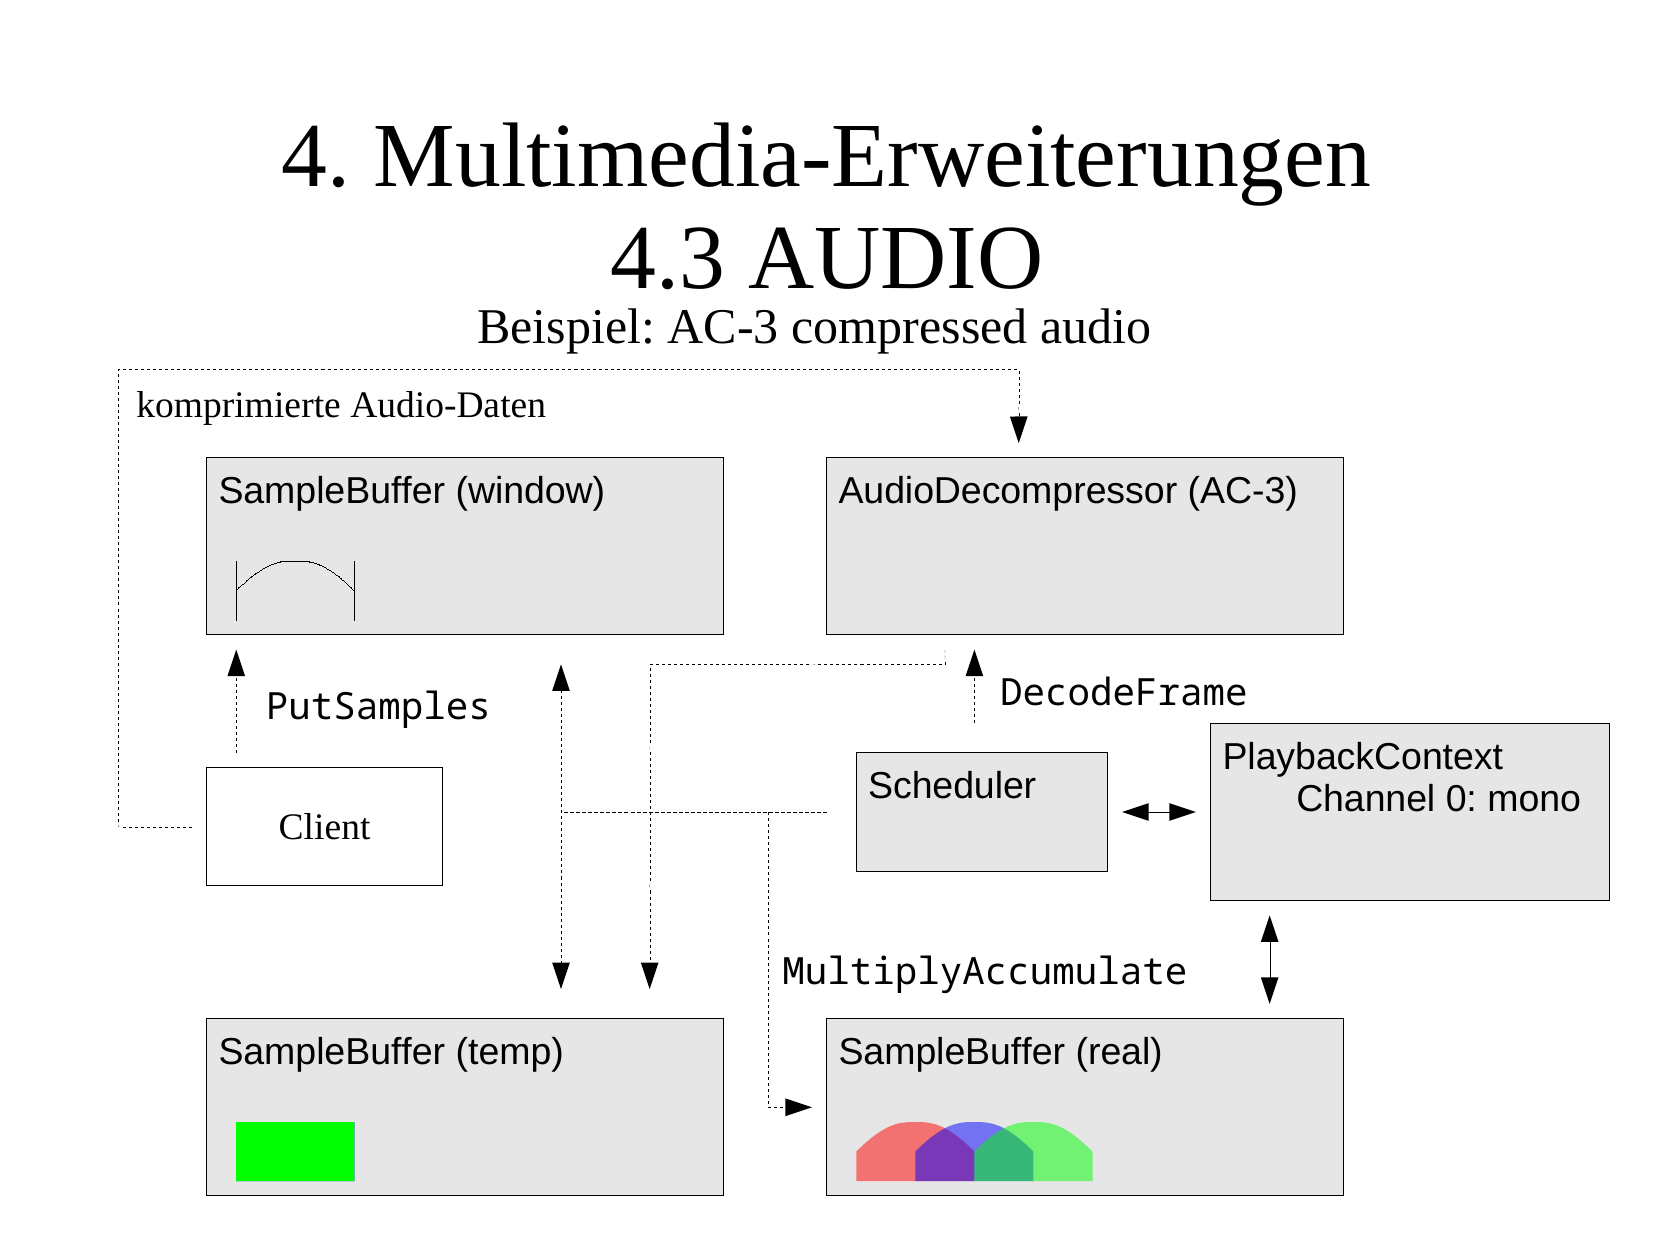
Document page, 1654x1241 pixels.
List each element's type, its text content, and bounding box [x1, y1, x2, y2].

text_box Beispiel: AC-3 compressed audio [477, 298, 1152, 355]
text_box SampleBuffer (temp) [206, 1018, 724, 1196]
text_box [236, 1122, 355, 1182]
text_box AudioDecompressor (AC-3) [826, 457, 1344, 635]
text_box SampleBuffer (window) [206, 457, 724, 635]
text_box [856, 1122, 1093, 1182]
text_box Scheduler [856, 752, 1108, 872]
text_box MultiplyAccumulate [782, 944, 1188, 992]
text_box komprimierte Audio-Daten [136, 383, 547, 436]
text_box PlaybackContext Channel 0: mono [1210, 723, 1610, 901]
text_box DecodeFrame [1000, 665, 1248, 713]
text_box PutSamples [265, 679, 491, 726]
text_box Client [206, 767, 443, 886]
title 4. Multimedia-Erweiterungen 4.3 AUDIO [121, 102, 1534, 311]
text_box SampleBuffer (real) [826, 1018, 1344, 1196]
